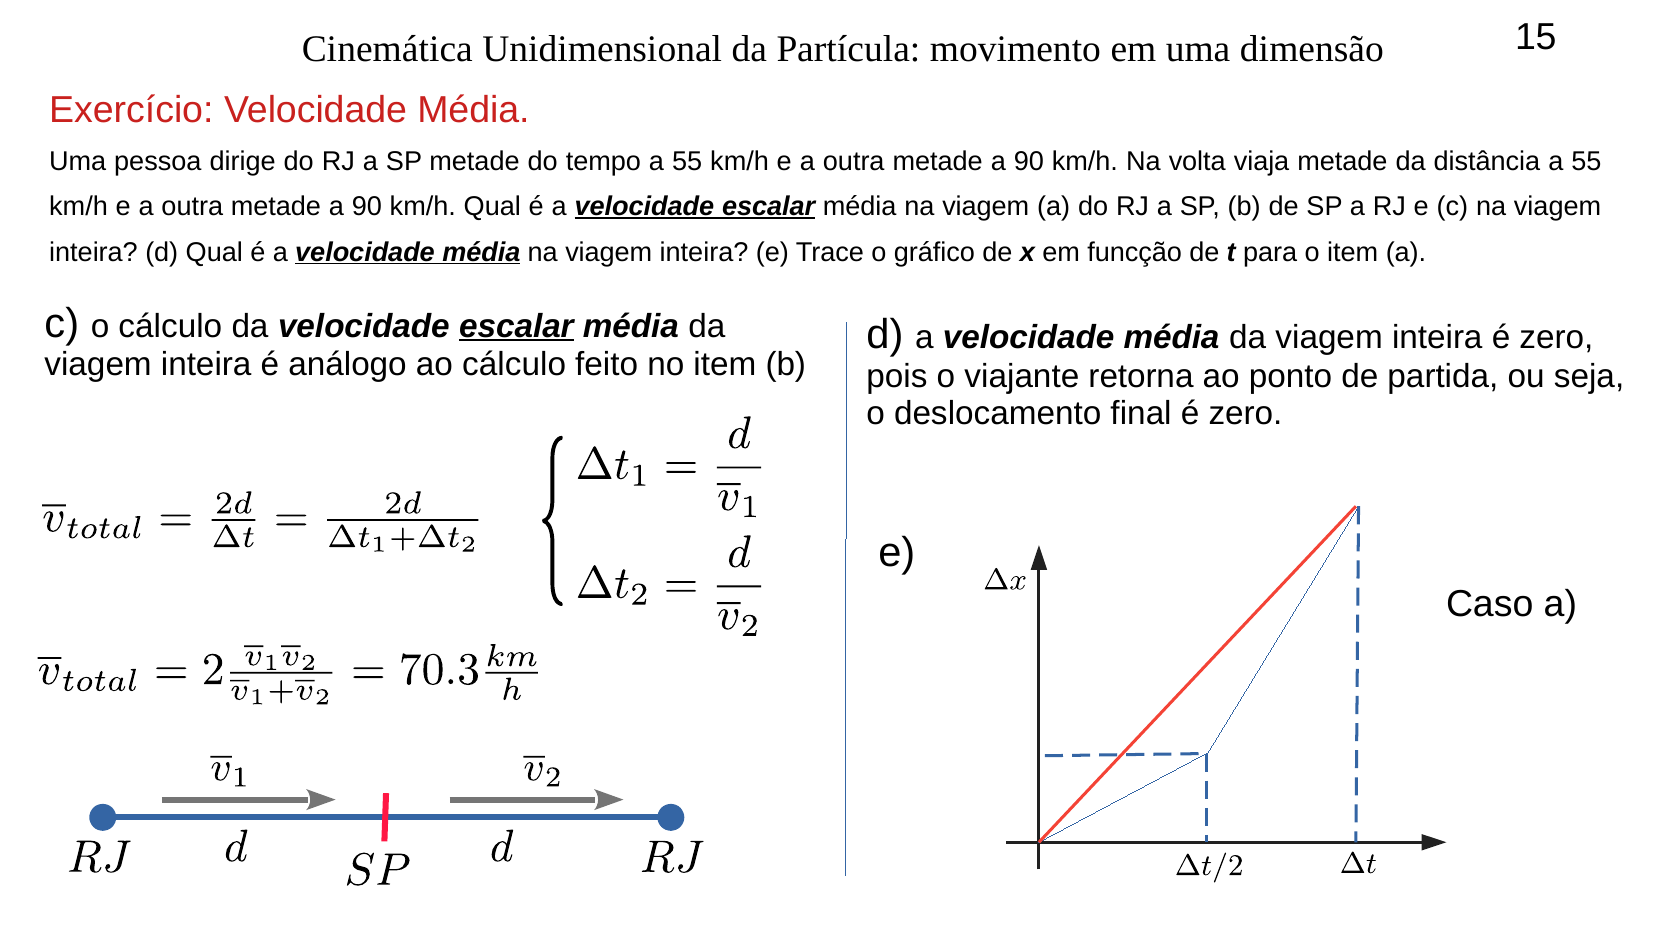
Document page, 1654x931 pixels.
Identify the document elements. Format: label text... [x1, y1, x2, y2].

text_box Exercício: Velocidade Média. Uma pessoa dirige do RJ a SP metade do tempo a 55 km/h e a outra metade a 90 km/h. Na volta viaja metade da distância a 55 km/h e a outra metade a 90 km/h. Qual é a velocidade escalar média na viagem (a) do RJ a SP, (b) de SP a RJ e (c) na viagem inteira? (d) Qual é a velocidade média na viagem inteira? (e) Trace o gráfico de x em funcção de t para o item (a). [34, 81, 1616, 275]
text_box d) a velocidade média da viagem inteira é zero, pois o viajante retorna ao ponto de partida, ou seja, o deslocamento final é zero. [851, 303, 1650, 441]
picture [489, 829, 514, 862]
picture [523, 755, 560, 787]
picture [535, 429, 565, 613]
picture [344, 852, 410, 886]
text_box e) [863, 521, 931, 587]
text_box <number> [1500, 7, 1654, 78]
text_box c) o cálculo da velocidade escalar média da viagem inteira é análogo ao cálculo feito no item (b) [29, 291, 832, 428]
picture [210, 755, 246, 787]
picture [67, 840, 131, 873]
picture [37, 643, 538, 705]
picture [1173, 851, 1244, 884]
picture [983, 567, 1026, 590]
text_box Cinemática Unidimensional da Partícula: movimento em uma dimensão [287, 0, 1401, 78]
picture [573, 414, 763, 638]
picture [223, 829, 248, 862]
picture [42, 491, 479, 552]
picture [639, 840, 704, 873]
picture [1339, 851, 1377, 874]
text_box Caso a) [1431, 575, 1592, 632]
